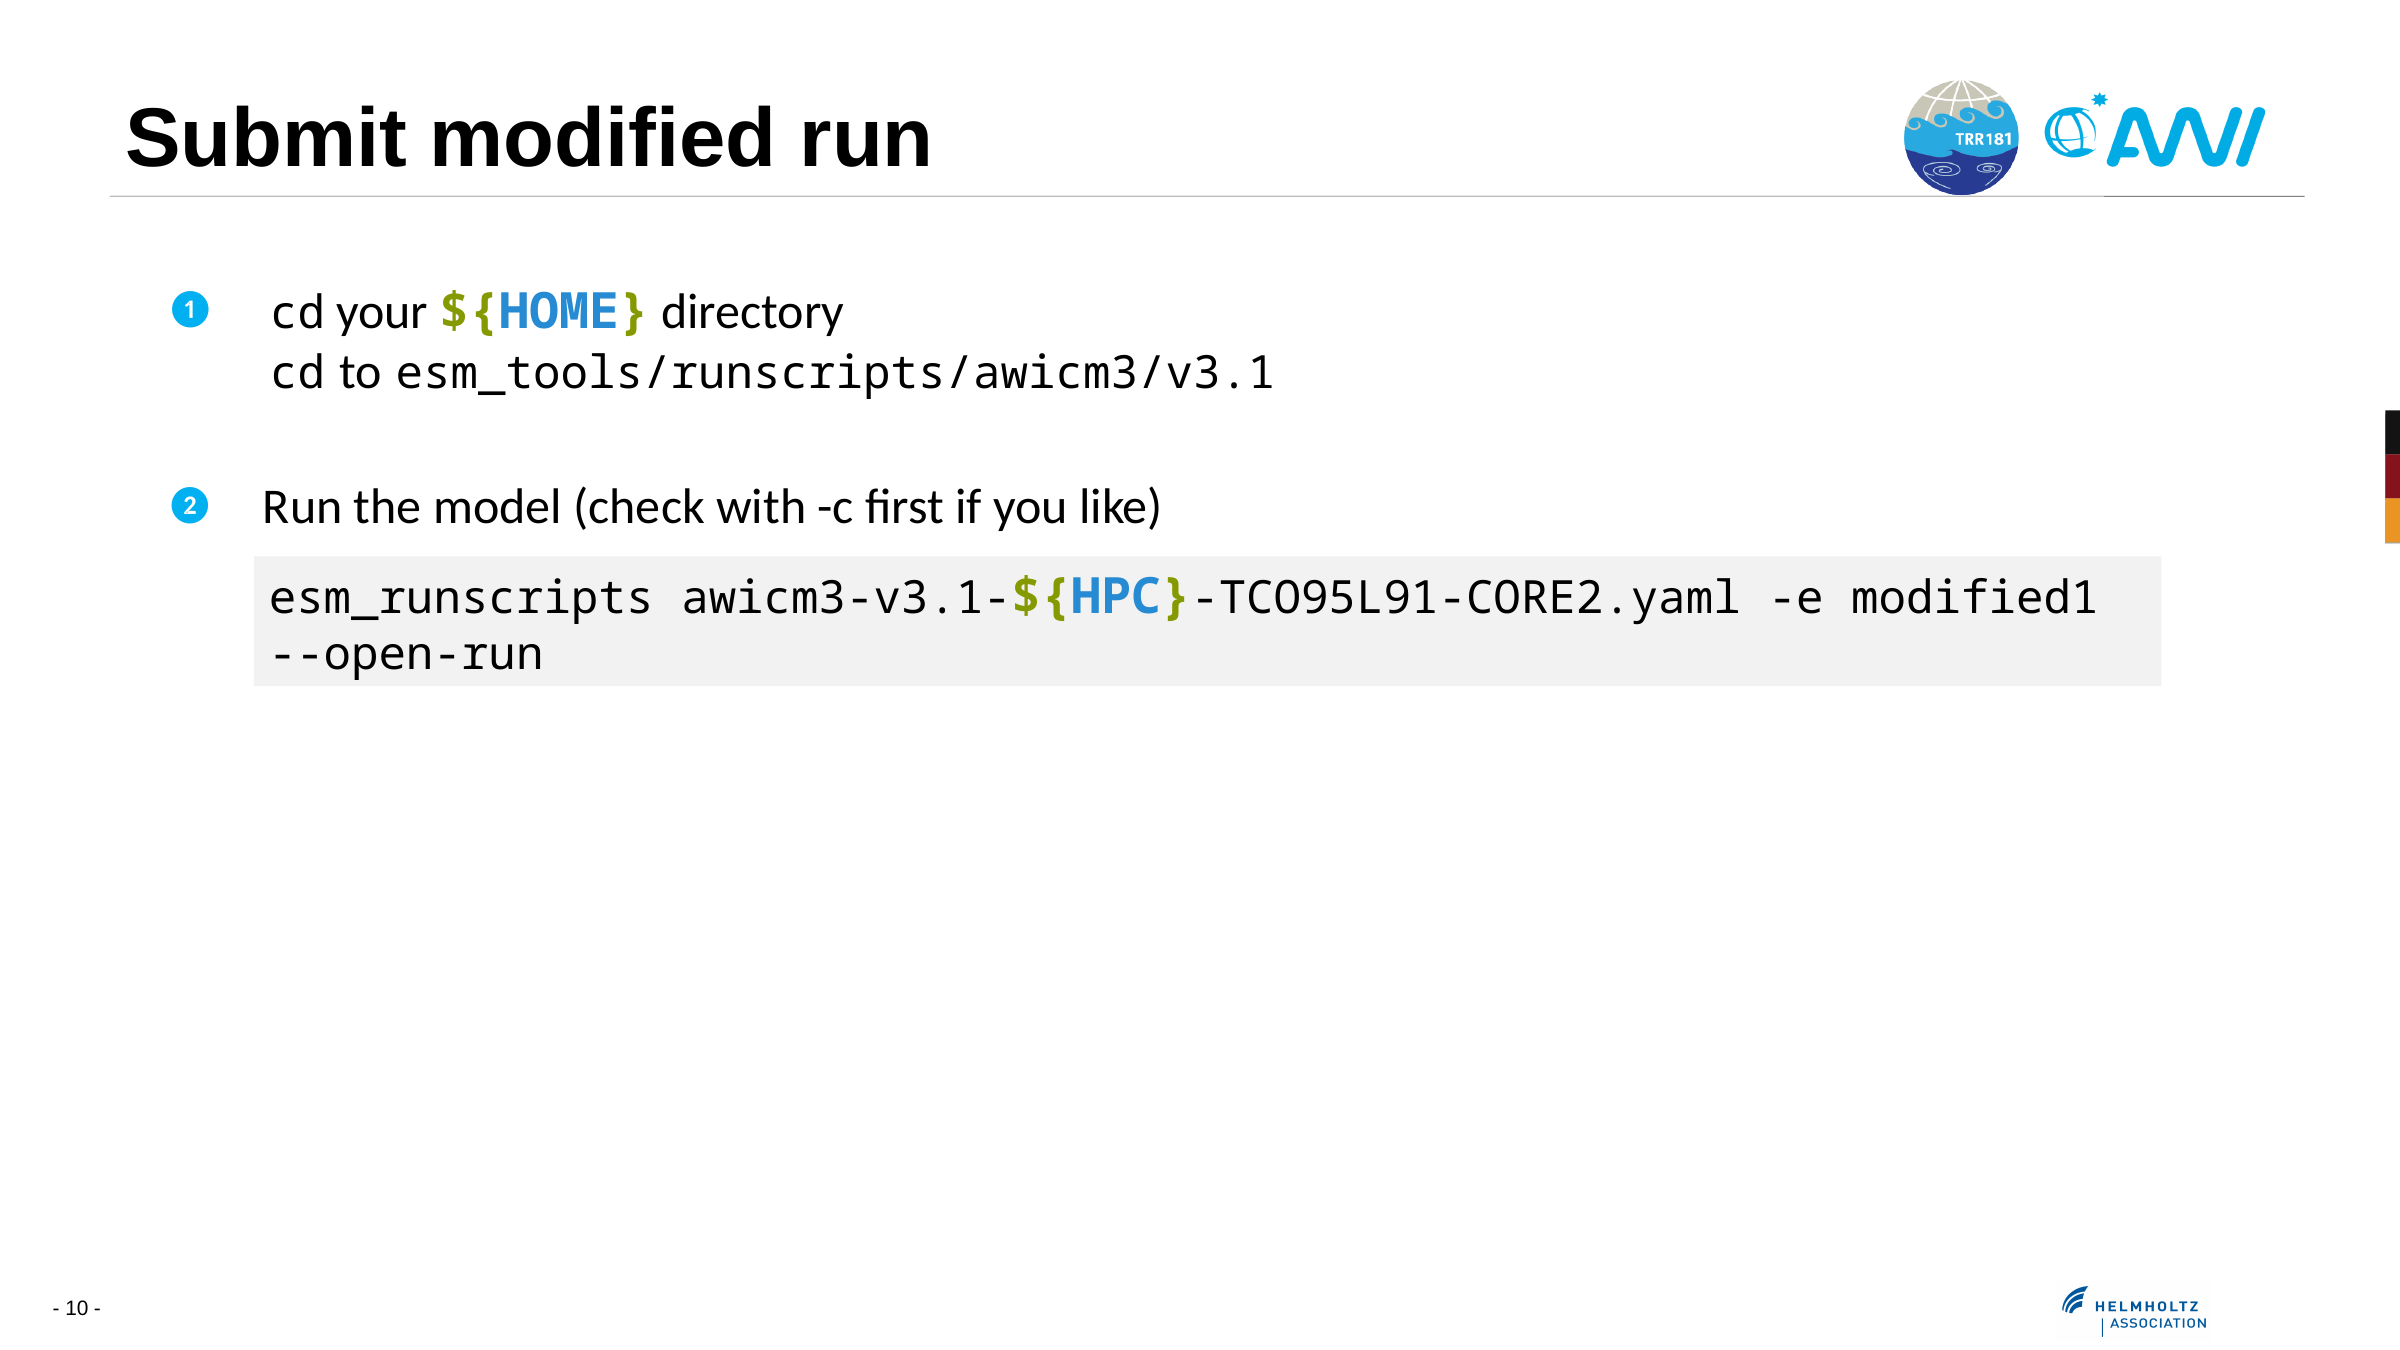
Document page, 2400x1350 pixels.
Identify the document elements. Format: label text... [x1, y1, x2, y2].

text_box cd your ${HOME} directory cd to esm_tools/runscripts/awicm3/v3.1 [255, 271, 1291, 407]
text_box ❷ [150, 472, 230, 533]
picture [2055, 1281, 2213, 1342]
text_box Submit modified run [110, 75, 2297, 195]
text_box esm_runscripts awicm3-v3.1-${HPC}-TCO95L91-CORE2.yaml -e modified1 --open-run [253, 556, 2162, 687]
text_box Run the model (check with -c first if you like) [248, 478, 1226, 553]
text_box ❶ [150, 276, 231, 337]
